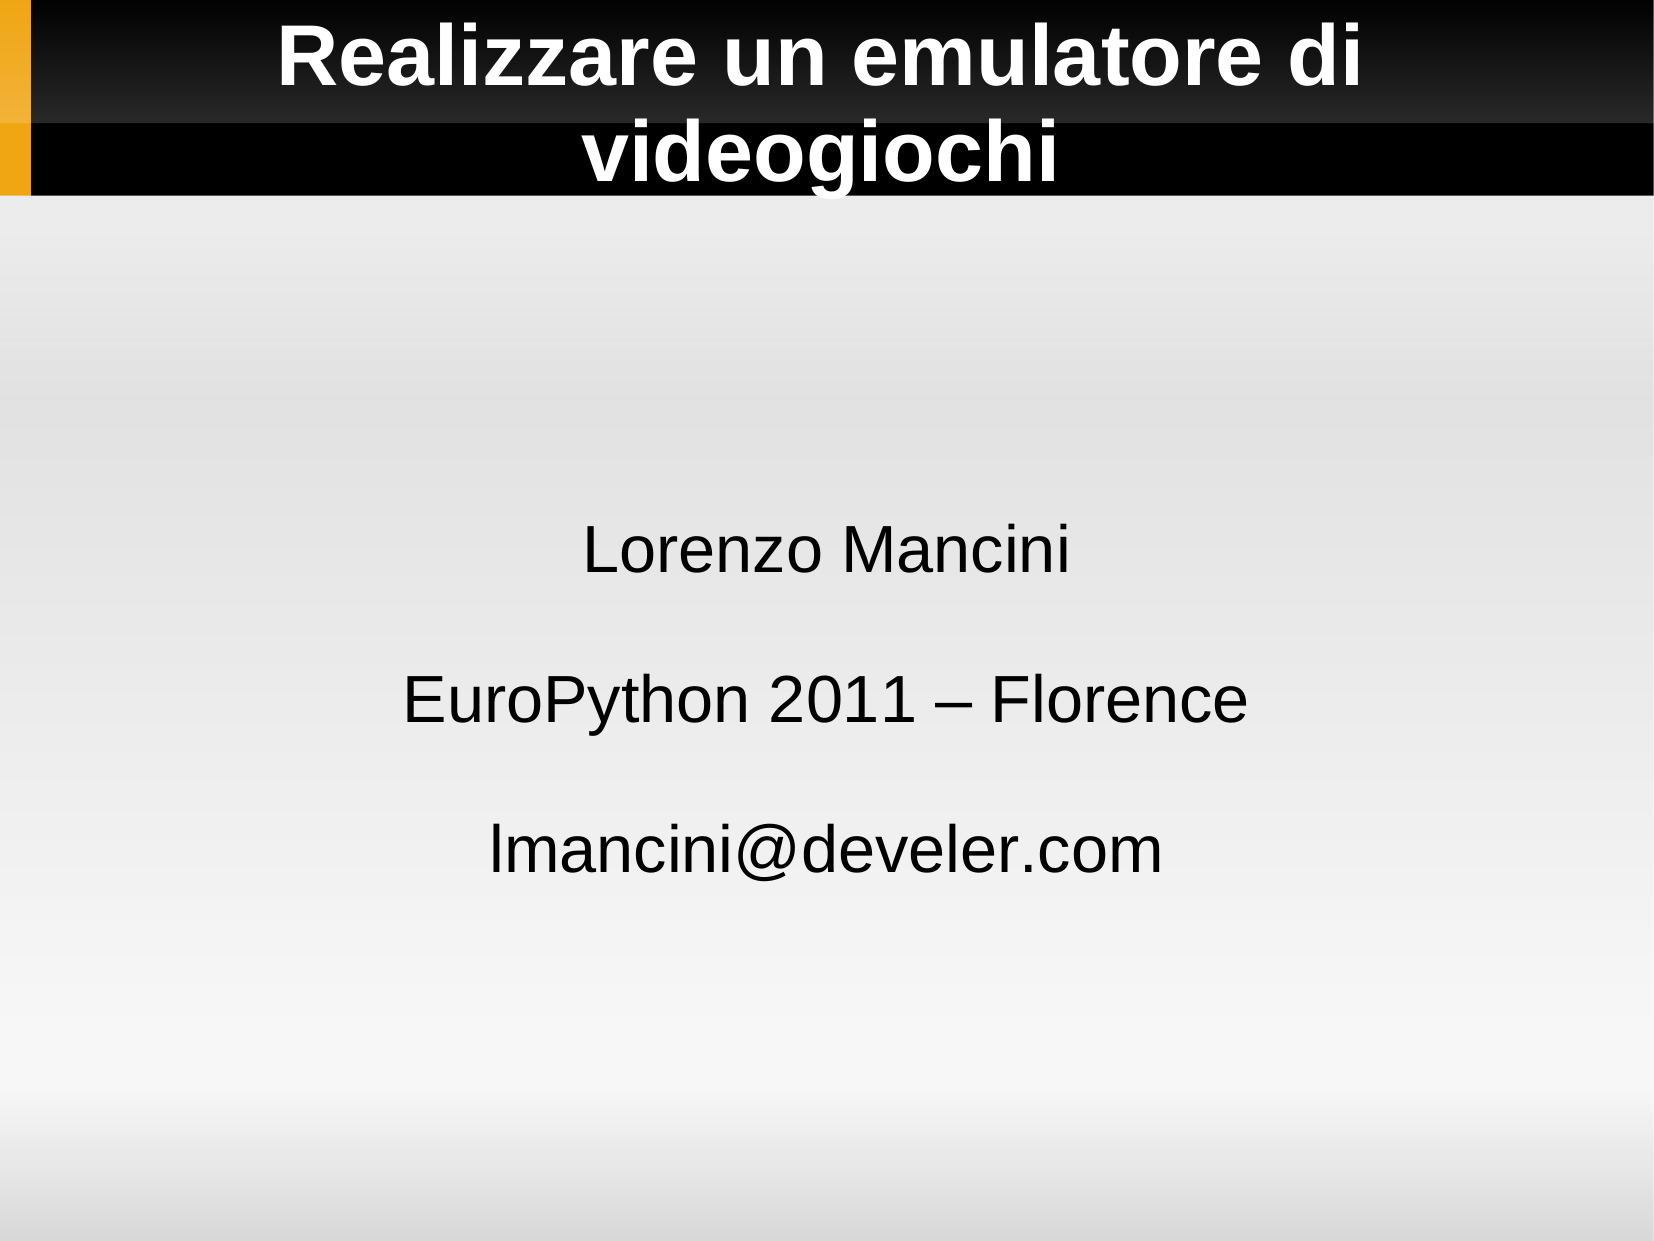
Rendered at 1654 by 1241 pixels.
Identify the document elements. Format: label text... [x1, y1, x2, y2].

title Realizzare un emulatore di videogiochi [76, 0, 1565, 208]
subtitle Lorenzo Mancini EuroPython 2011 – Florence lmancini@develer.com [82, 290, 1571, 1109]
picture [0, 0, 1654, 1241]
